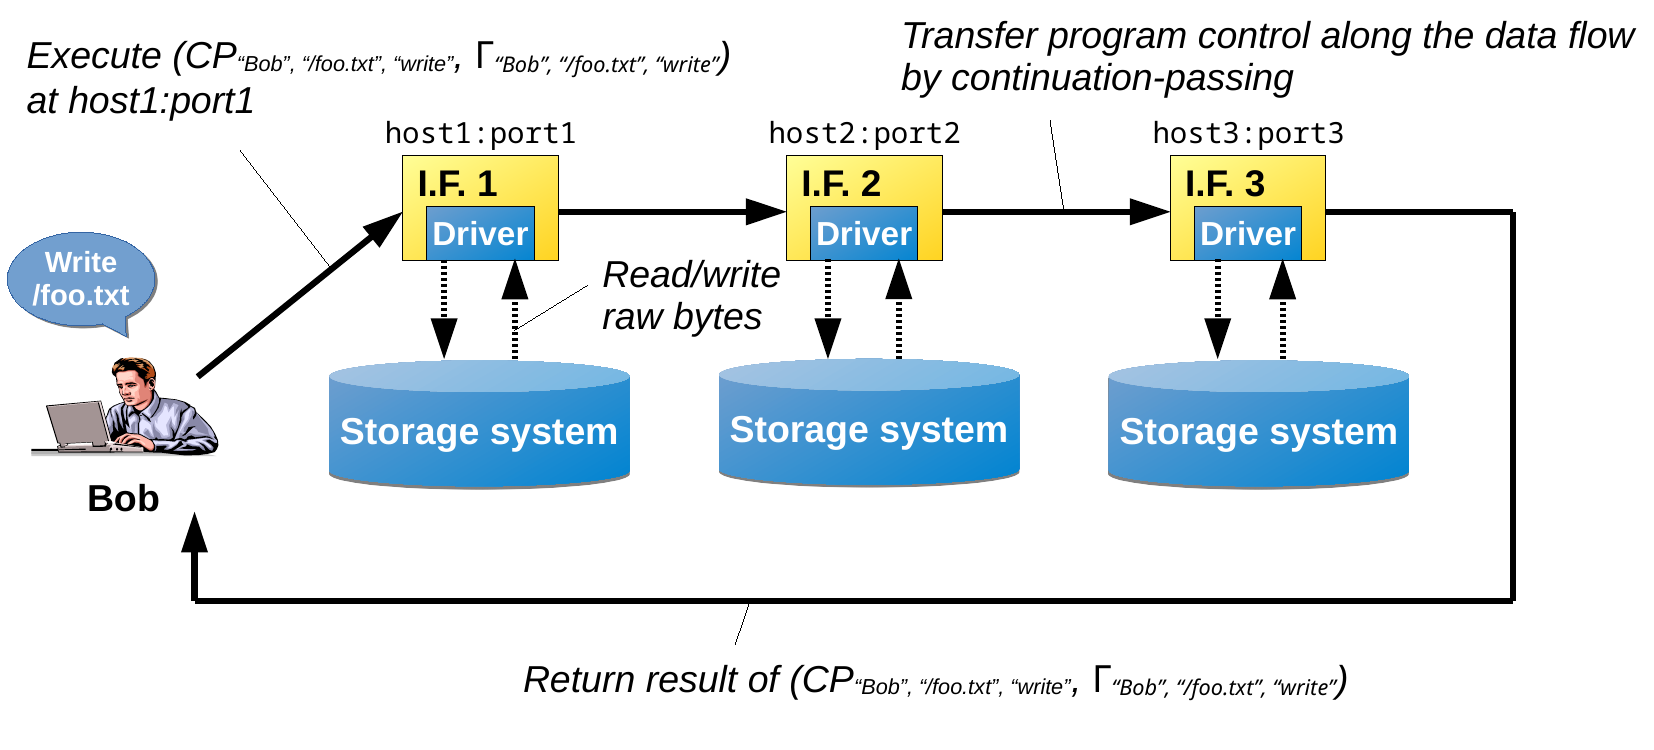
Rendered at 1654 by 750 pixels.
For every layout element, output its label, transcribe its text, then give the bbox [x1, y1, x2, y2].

text_box Read/write raw bytes [587, 246, 797, 345]
text_box Return result of (CP“Bob”, “/foo.txt”, “write”, Γ“Bob”, “/foo.txt”, “write”) [508, 644, 1407, 715]
text_box host2:port2 [753, 104, 977, 154]
text_box [937, 155, 943, 261]
text_box Execute (CP“Bob”, “/foo.txt”, “write”, Γ“Bob”, “/foo.txt”, “write”) at host1:port1 [11, 21, 789, 134]
text_box host3:port3 [1137, 104, 1360, 154]
text_box Storage system [329, 378, 630, 487]
text_box Storage system [719, 375, 1020, 485]
text_box [1321, 155, 1326, 261]
text_box I.F. 2 [786, 155, 937, 270]
text_box host1:port1 [369, 104, 593, 154]
picture [31, 356, 220, 457]
text_box Storage system [1108, 377, 1409, 487]
text_box I.F. 3 [1170, 155, 1321, 270]
text_box Bob [72, 469, 197, 527]
text_box [553, 155, 559, 261]
text_box Transfer program control along the data flow by continuation-passing [886, 6, 1650, 106]
text_box Write /foo.txt [7, 232, 155, 337]
text_box I.F. 1 [402, 155, 553, 270]
